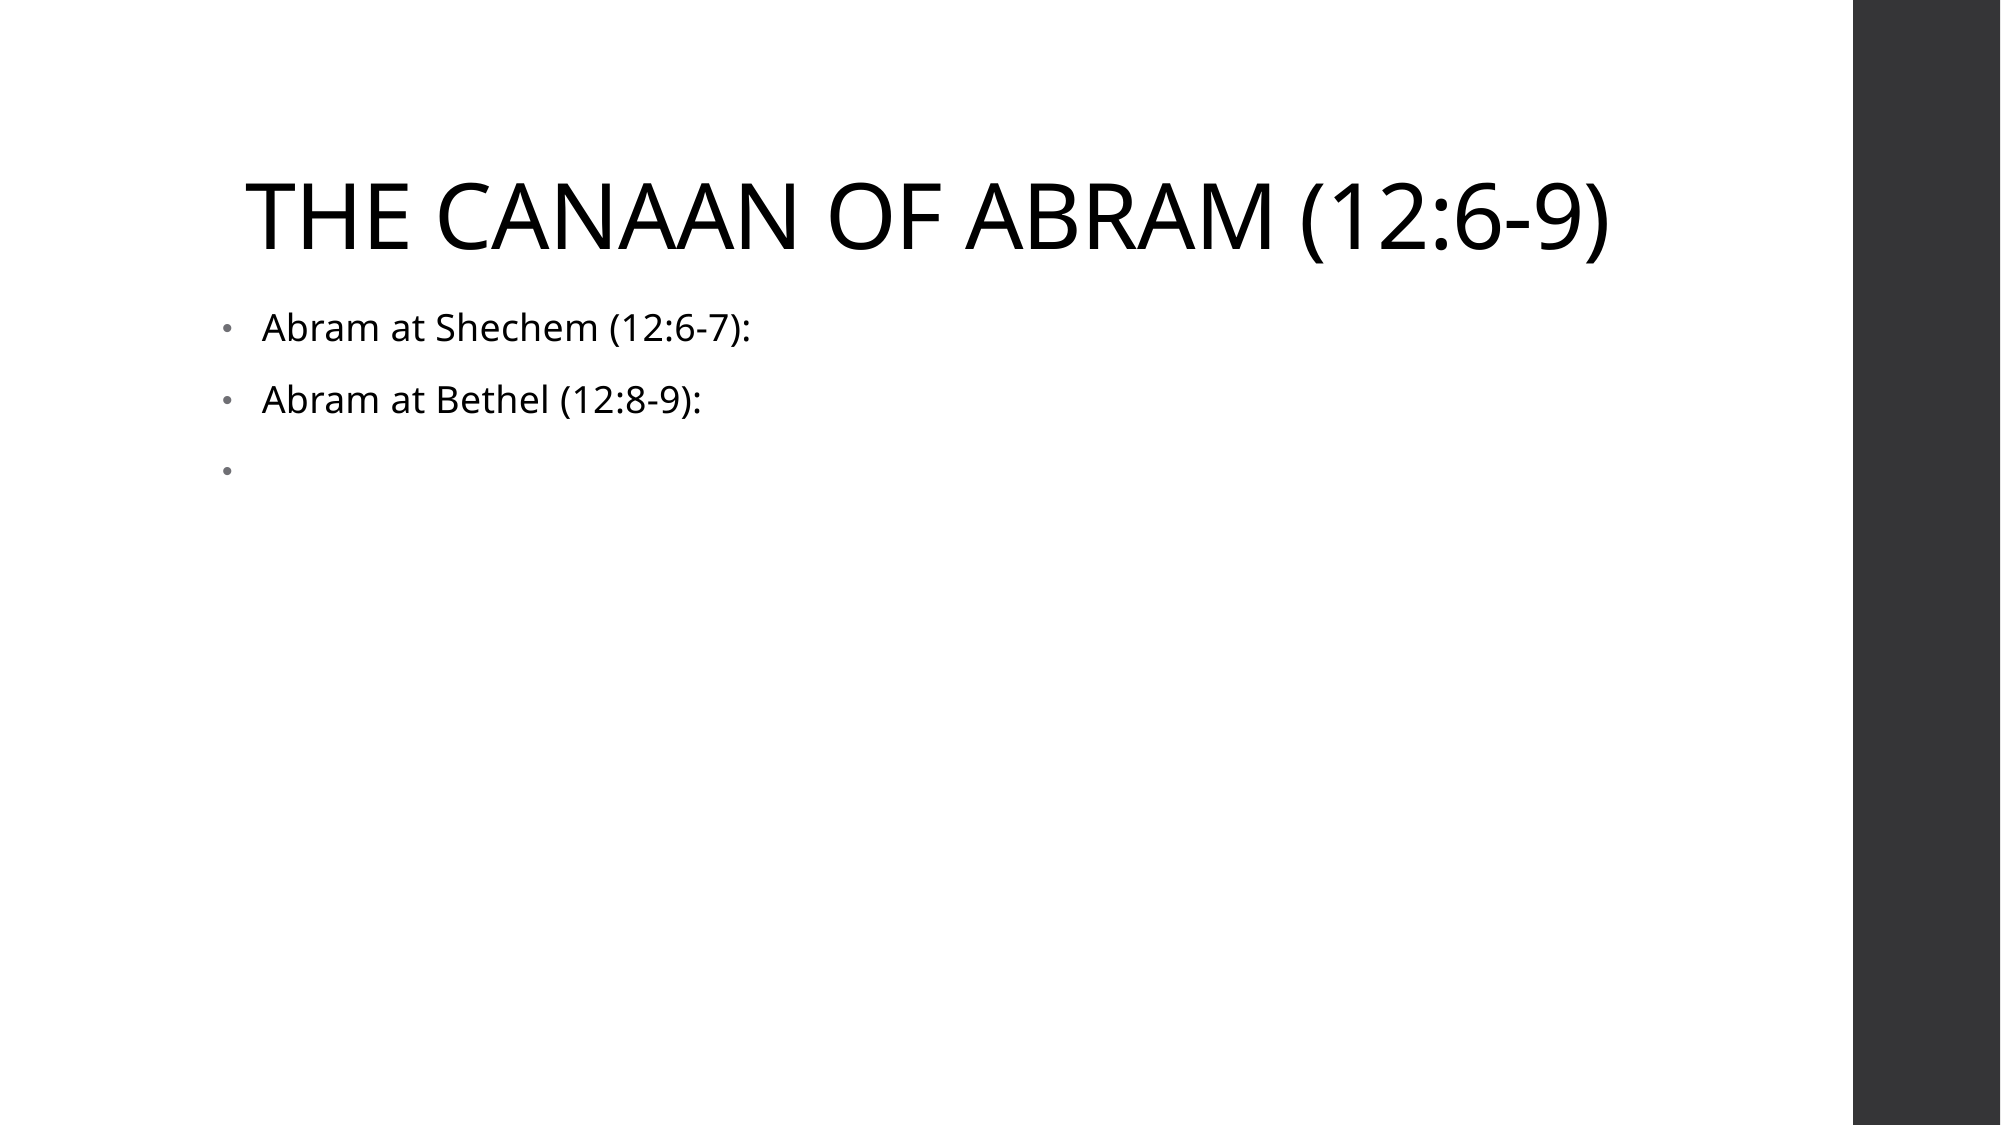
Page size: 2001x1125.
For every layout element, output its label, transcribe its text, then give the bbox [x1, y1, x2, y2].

title THE CANAAN OF ABRAM (12:6-9) [206, 60, 1797, 278]
list Abram at Shechem (12:6-7): Abram at Bethel (12:8-9): [206, 299, 1617, 1014]
